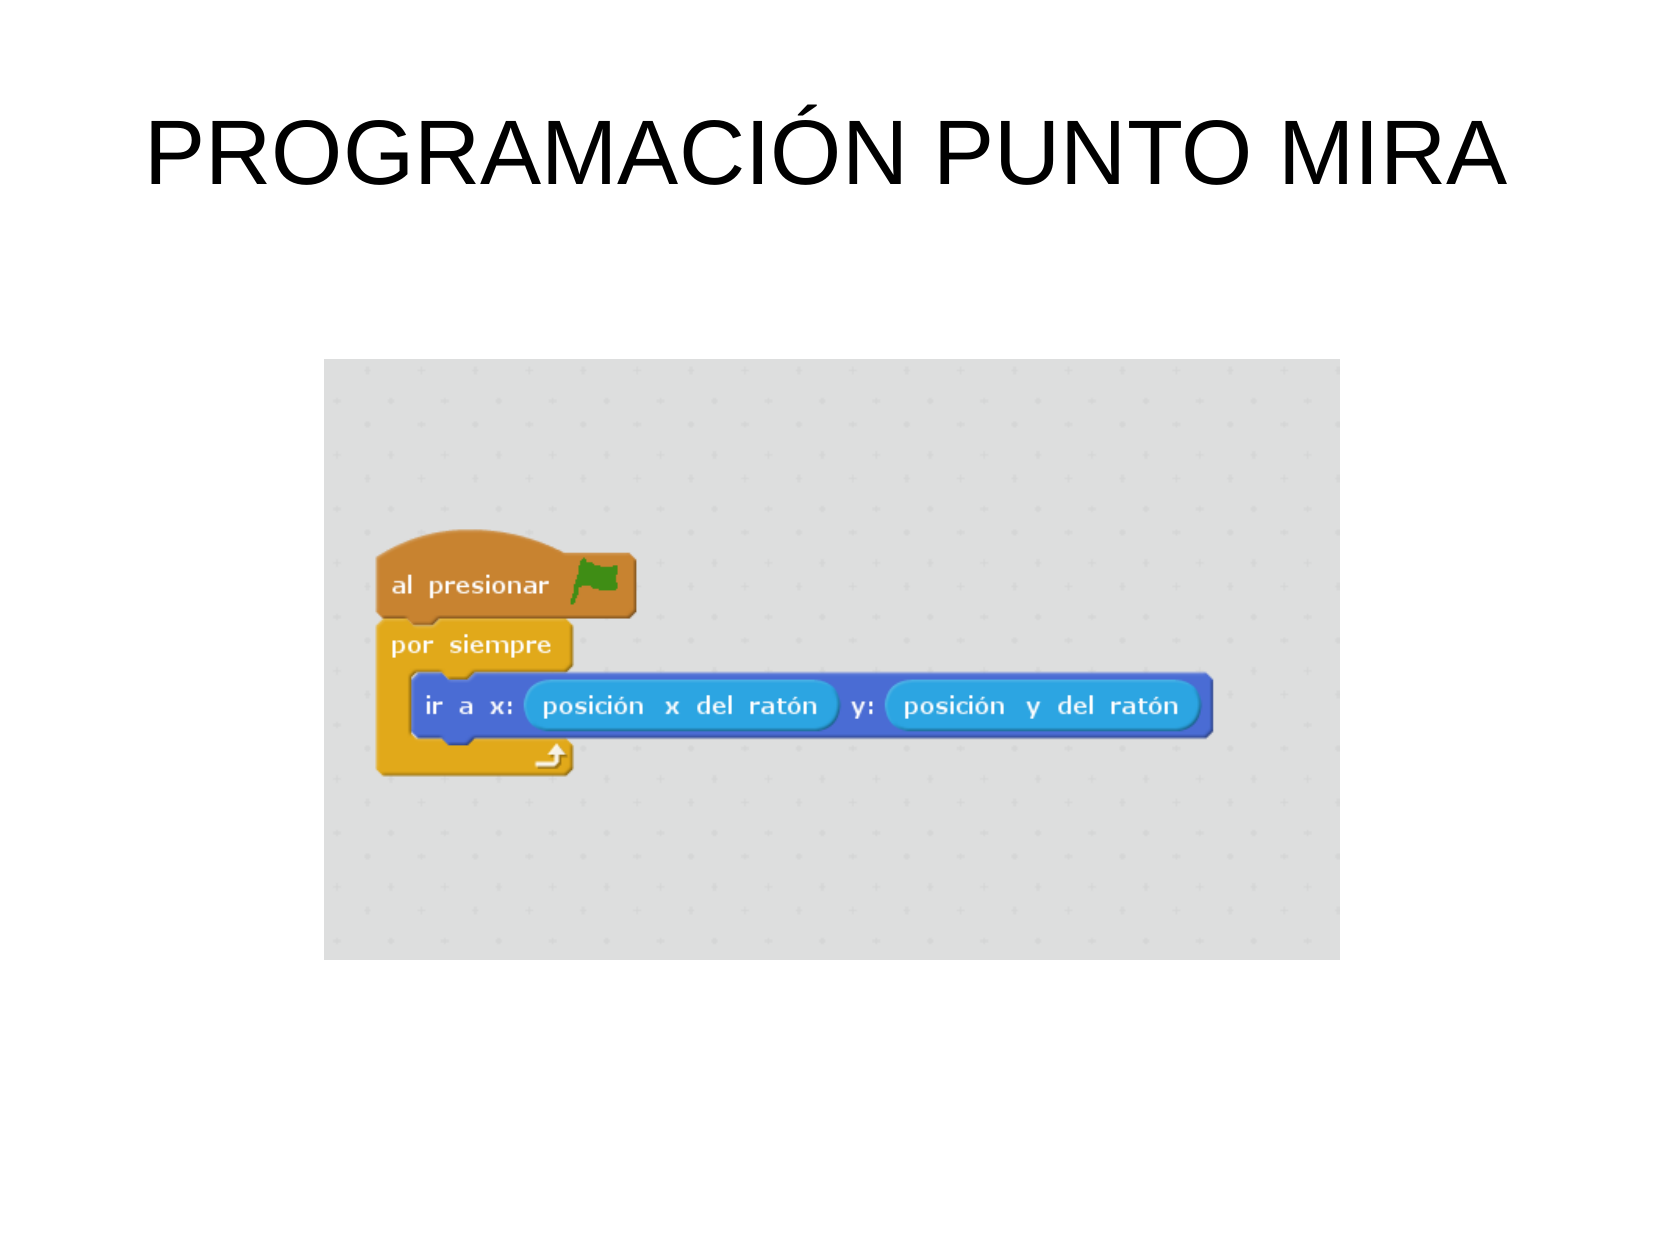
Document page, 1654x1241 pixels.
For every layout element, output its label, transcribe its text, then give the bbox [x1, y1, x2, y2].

title PROGRAMACIÓN PUNTO MIRA [82, 49, 1571, 257]
picture [324, 359, 1340, 960]
